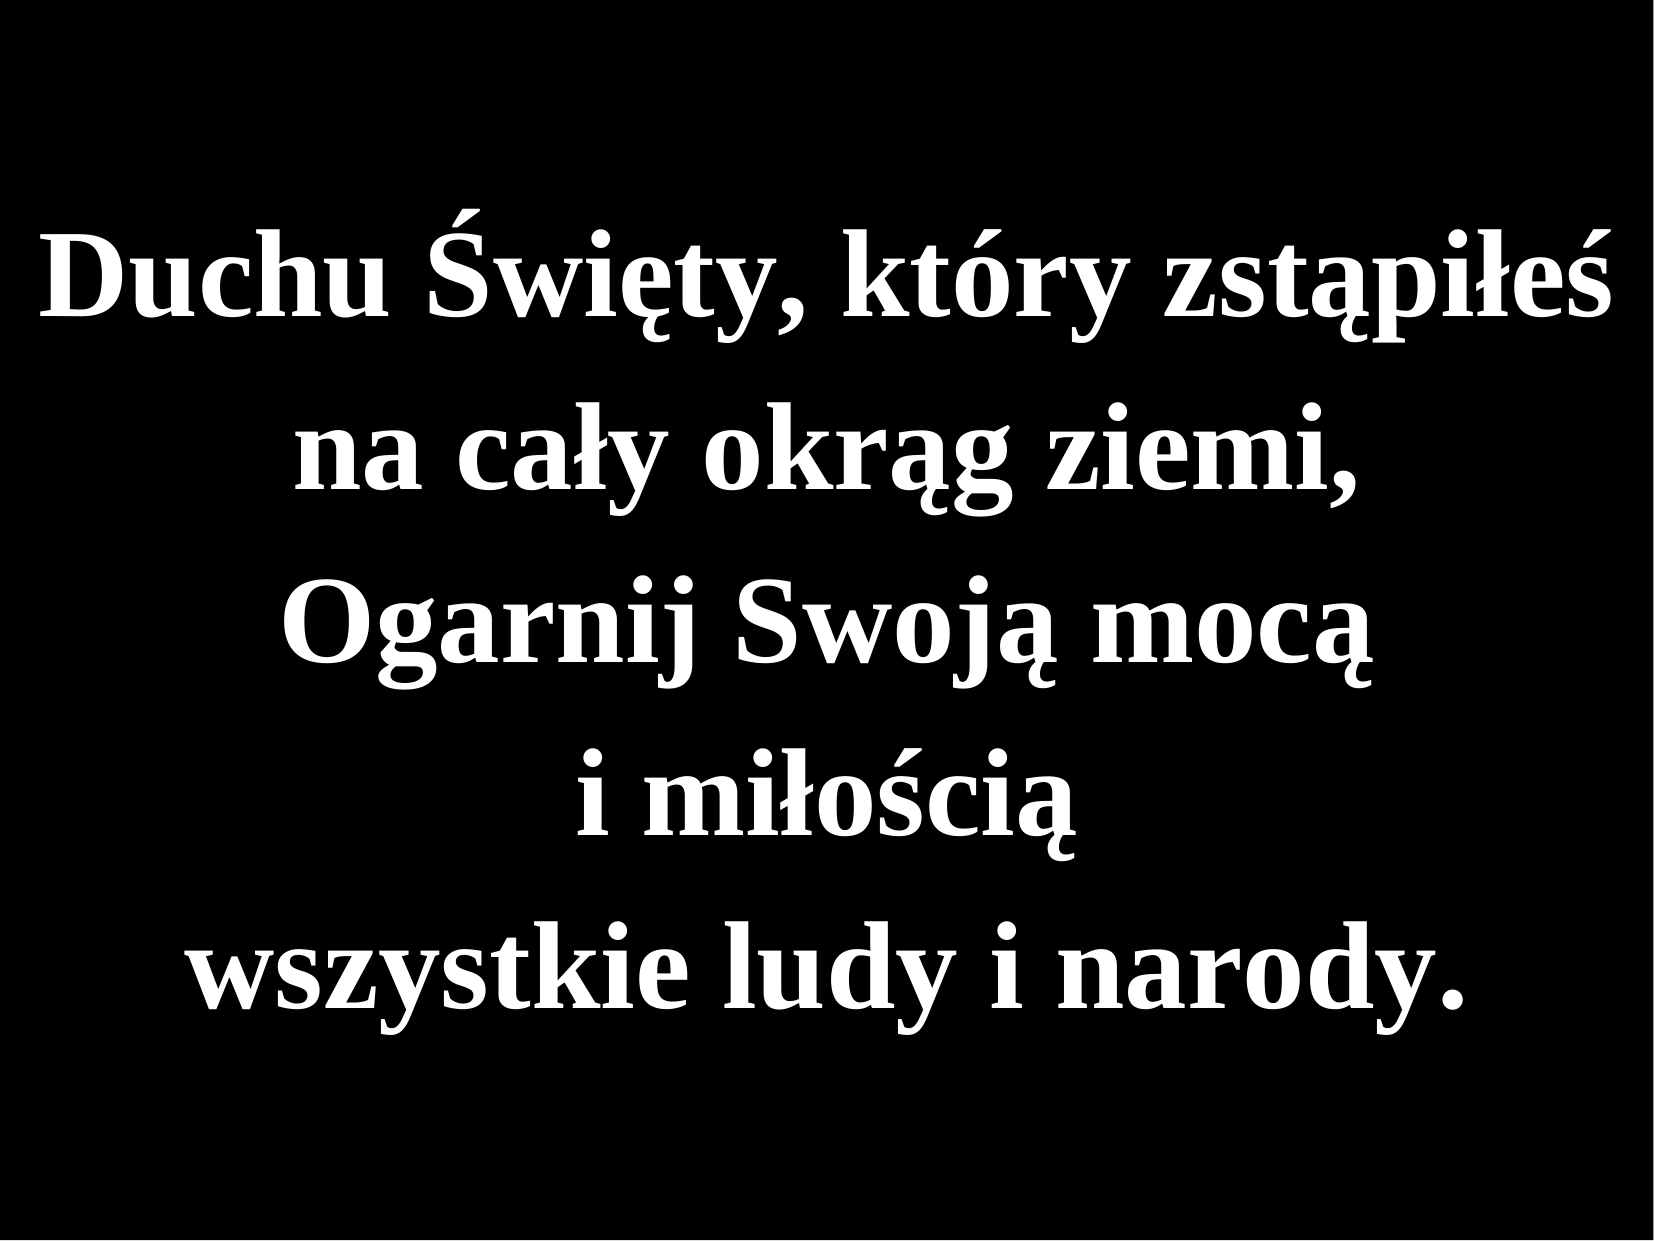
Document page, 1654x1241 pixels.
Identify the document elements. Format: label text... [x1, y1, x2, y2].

title Duchu Święty, który zstąpiłeś ppp na cały okrąg ziemi, ppp Ogarnij Swoją mocą ppp i miłością ppp wszystkie ludy i narody. [0, 0, 1654, 1241]
